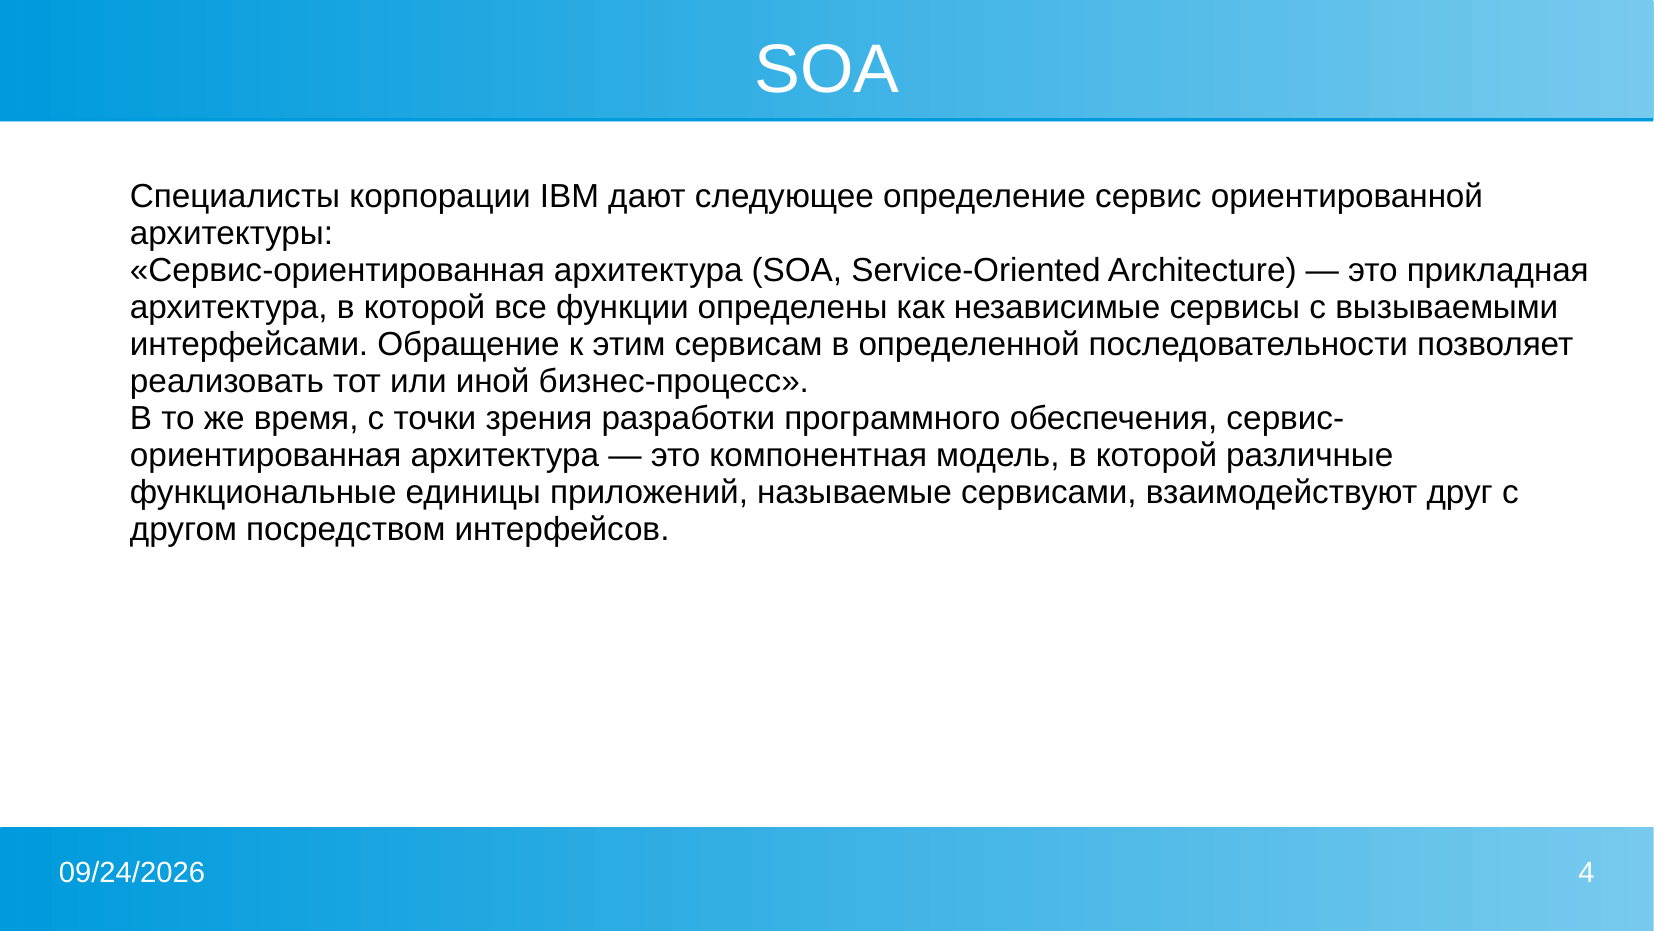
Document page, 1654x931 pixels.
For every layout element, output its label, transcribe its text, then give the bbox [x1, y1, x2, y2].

list Специалисты корпорации IBM дают следующее определение сервис ориентированной архитектуры: «Сервис-ориентированная архитектура (SOA, Service-Oriented Architecture) — это прикладная архитектура, в которой все функции определены как независимые сервисы с вызываемыми интерфейсами. Обращение к этим сервисам в определенной последовательности позволяет реализовать тот или иной бизнес-процесс». В то же время, с точки зрения разработки программного обеспечения, сервис-ориентированная архитектура — это компонентная модель, в которой различные функциональные единицы приложений, называемые сервисами, взаимодействуют друг с другом посредством интерфейсов. [59, 177, 1595, 768]
title SOA [59, 29, 1595, 108]
